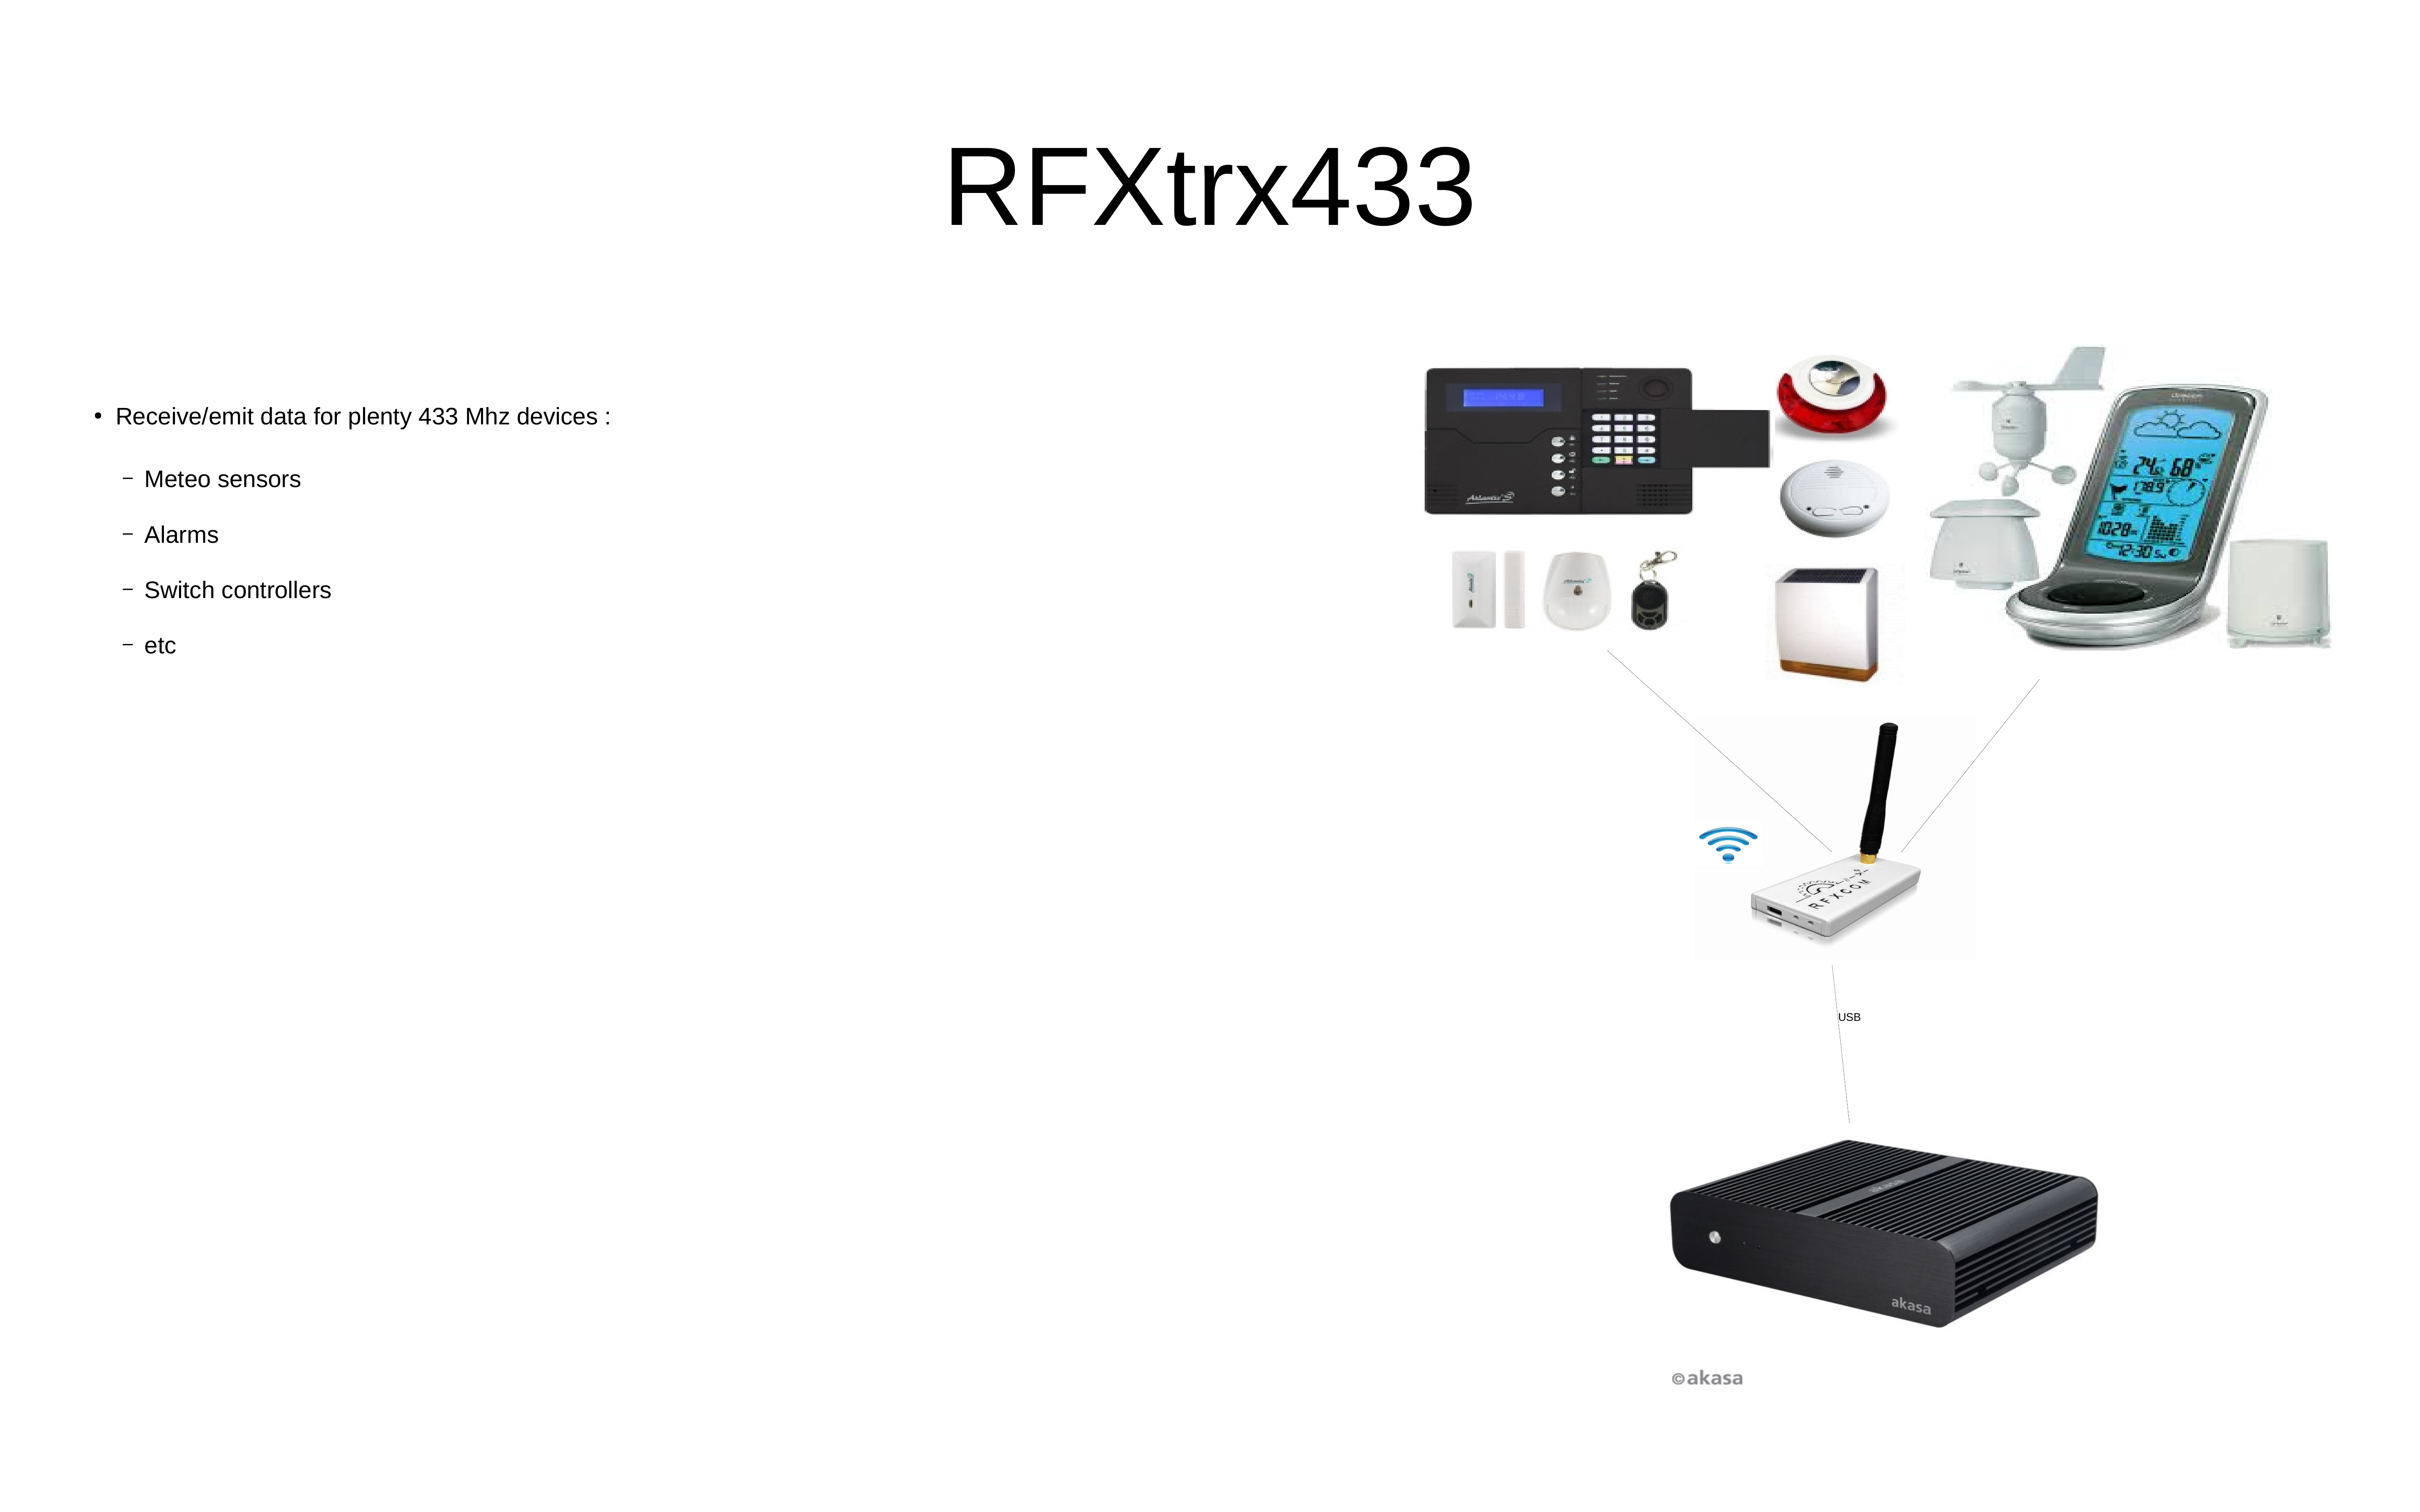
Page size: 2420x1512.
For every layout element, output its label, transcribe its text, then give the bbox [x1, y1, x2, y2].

text_box USB [1832, 1008, 1957, 1063]
title RFXtrx433 [121, 60, 2299, 313]
picture [1659, 1061, 2106, 1397]
list Receive/emit data for plenty 433 Mhz devices : Meteo sensors Alarms Switch controllers etc [86, 403, 1227, 1280]
picture [1694, 715, 1975, 960]
picture [1400, 317, 1907, 687]
picture [1925, 345, 2334, 651]
